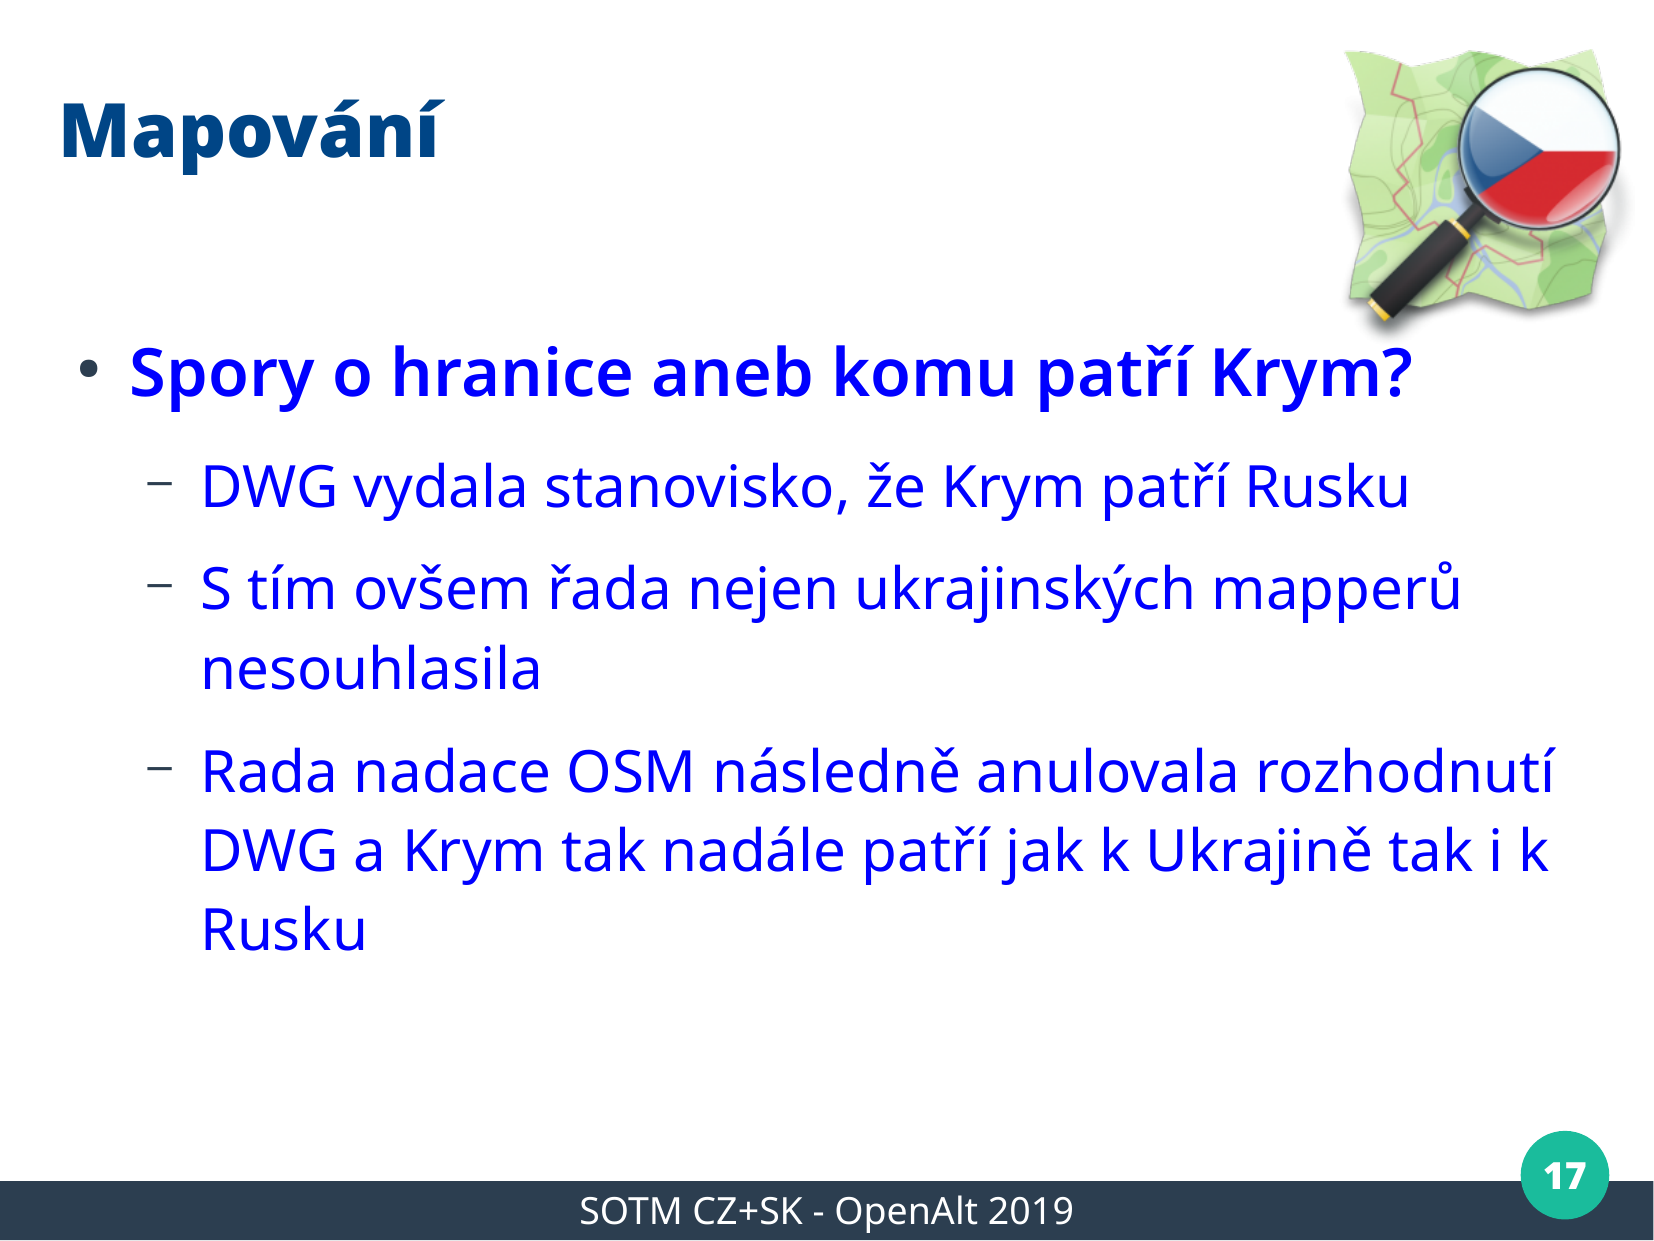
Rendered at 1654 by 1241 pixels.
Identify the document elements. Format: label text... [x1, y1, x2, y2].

picture [1334, 49, 1635, 350]
list Spory o hranice aneb komu patří Krym? DWG vydala stanovisko, že Krym patří Rusku S tím ovšem řada nejen ukrajinských mapperů nesouhlasila Rada nadace OSM následně anulovala rozhodnutí DWG a Krym tak nadále patří jak k Ukrajině tak i k Rusku [59, 324, 1595, 1152]
title Mapování [59, 49, 1347, 207]
